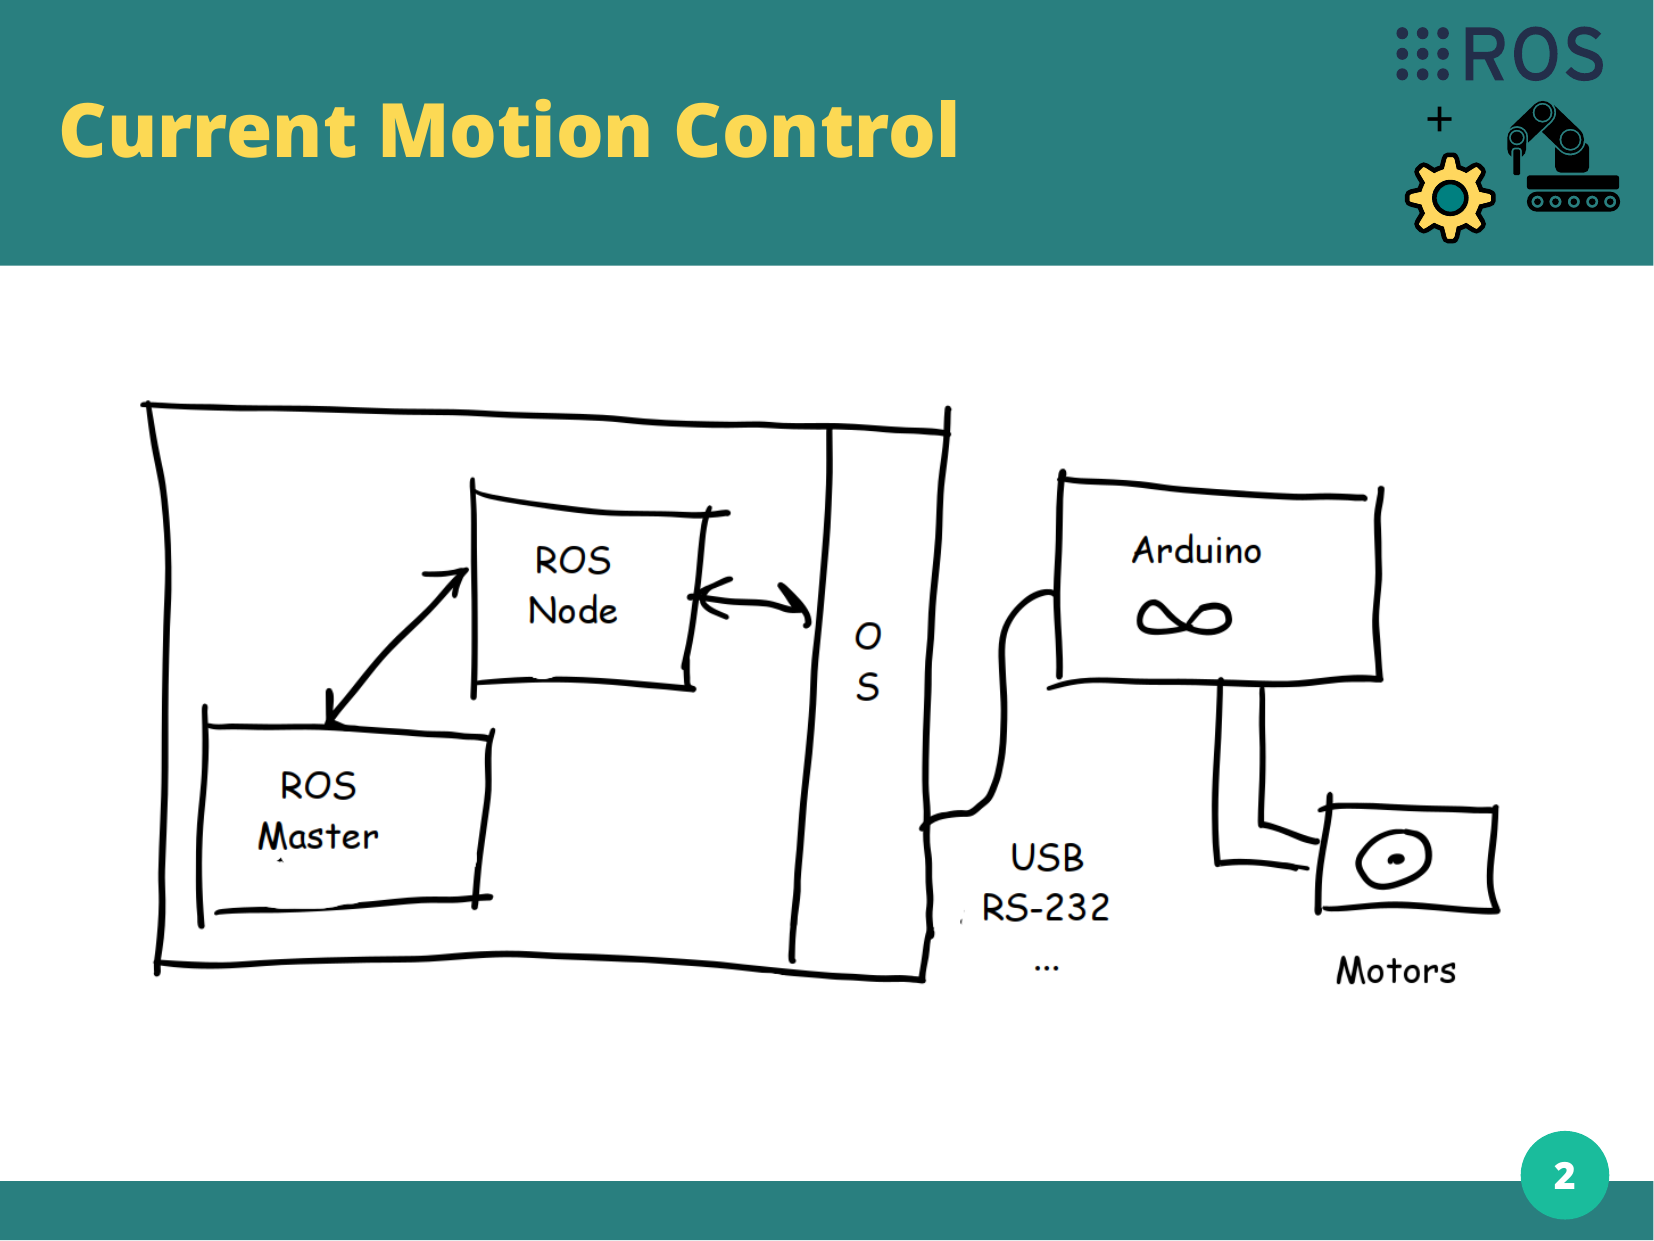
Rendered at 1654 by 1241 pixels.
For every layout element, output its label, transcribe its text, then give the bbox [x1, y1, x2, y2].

title Current Motion Control [59, 49, 1595, 207]
picture [129, 389, 1512, 1040]
